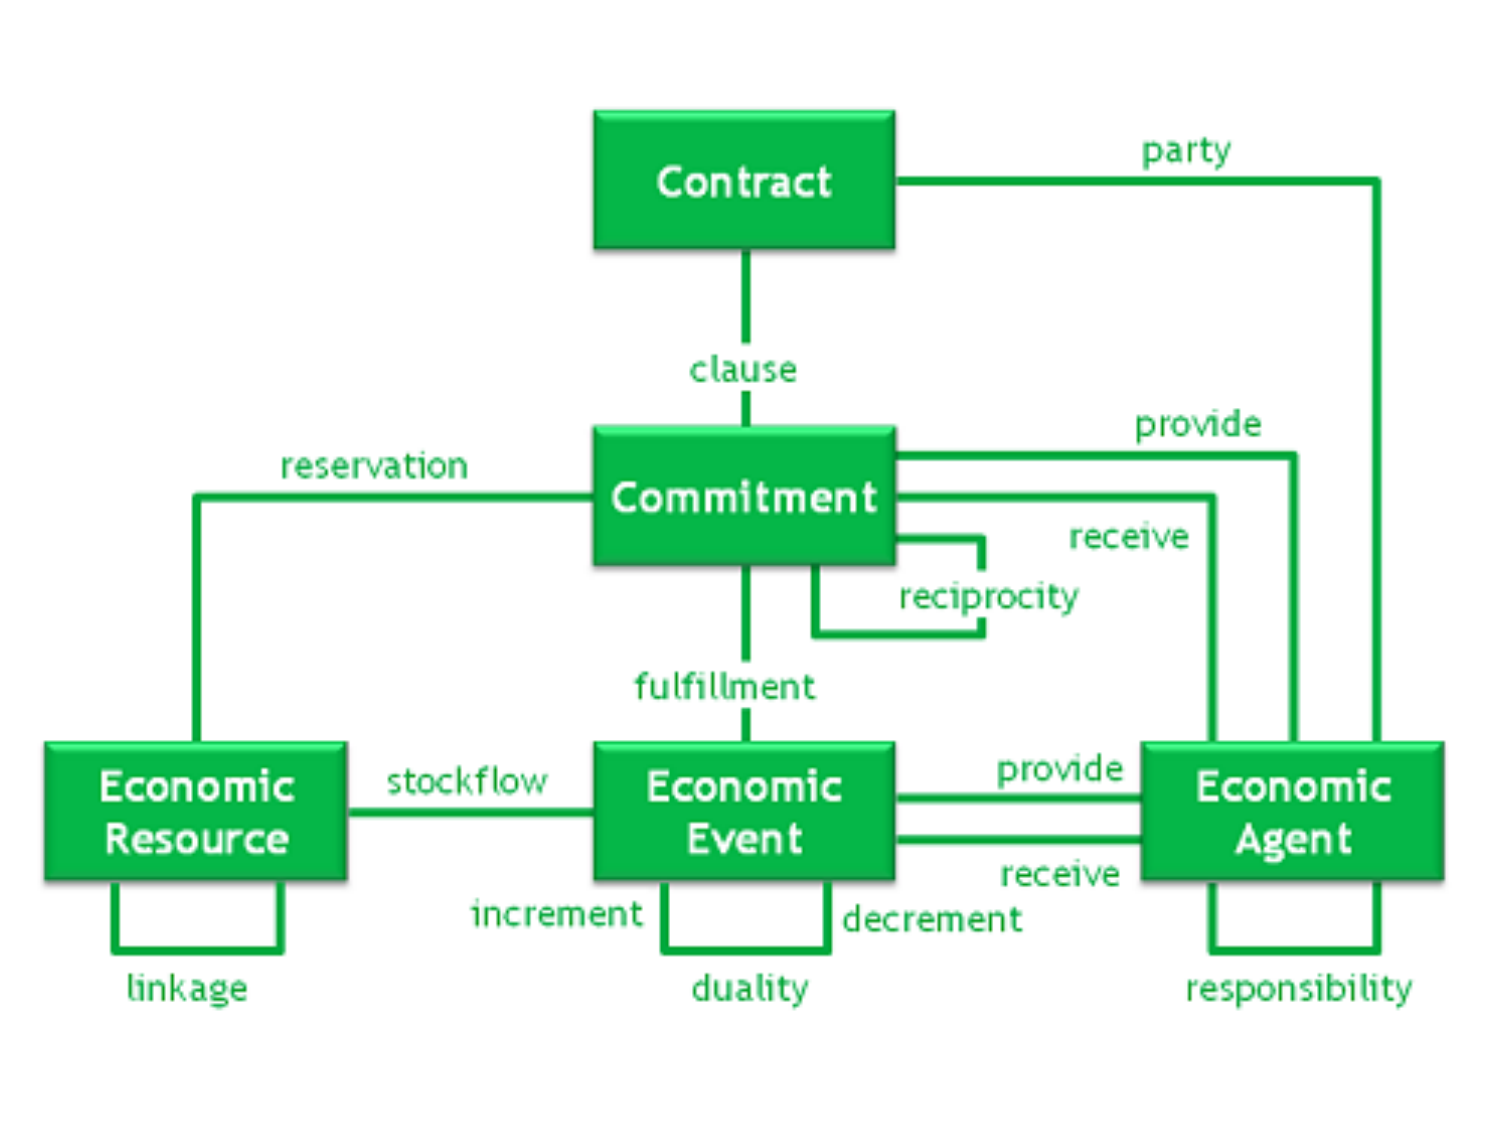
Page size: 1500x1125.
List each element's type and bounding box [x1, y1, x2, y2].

text_box [30, 96, 1470, 1029]
